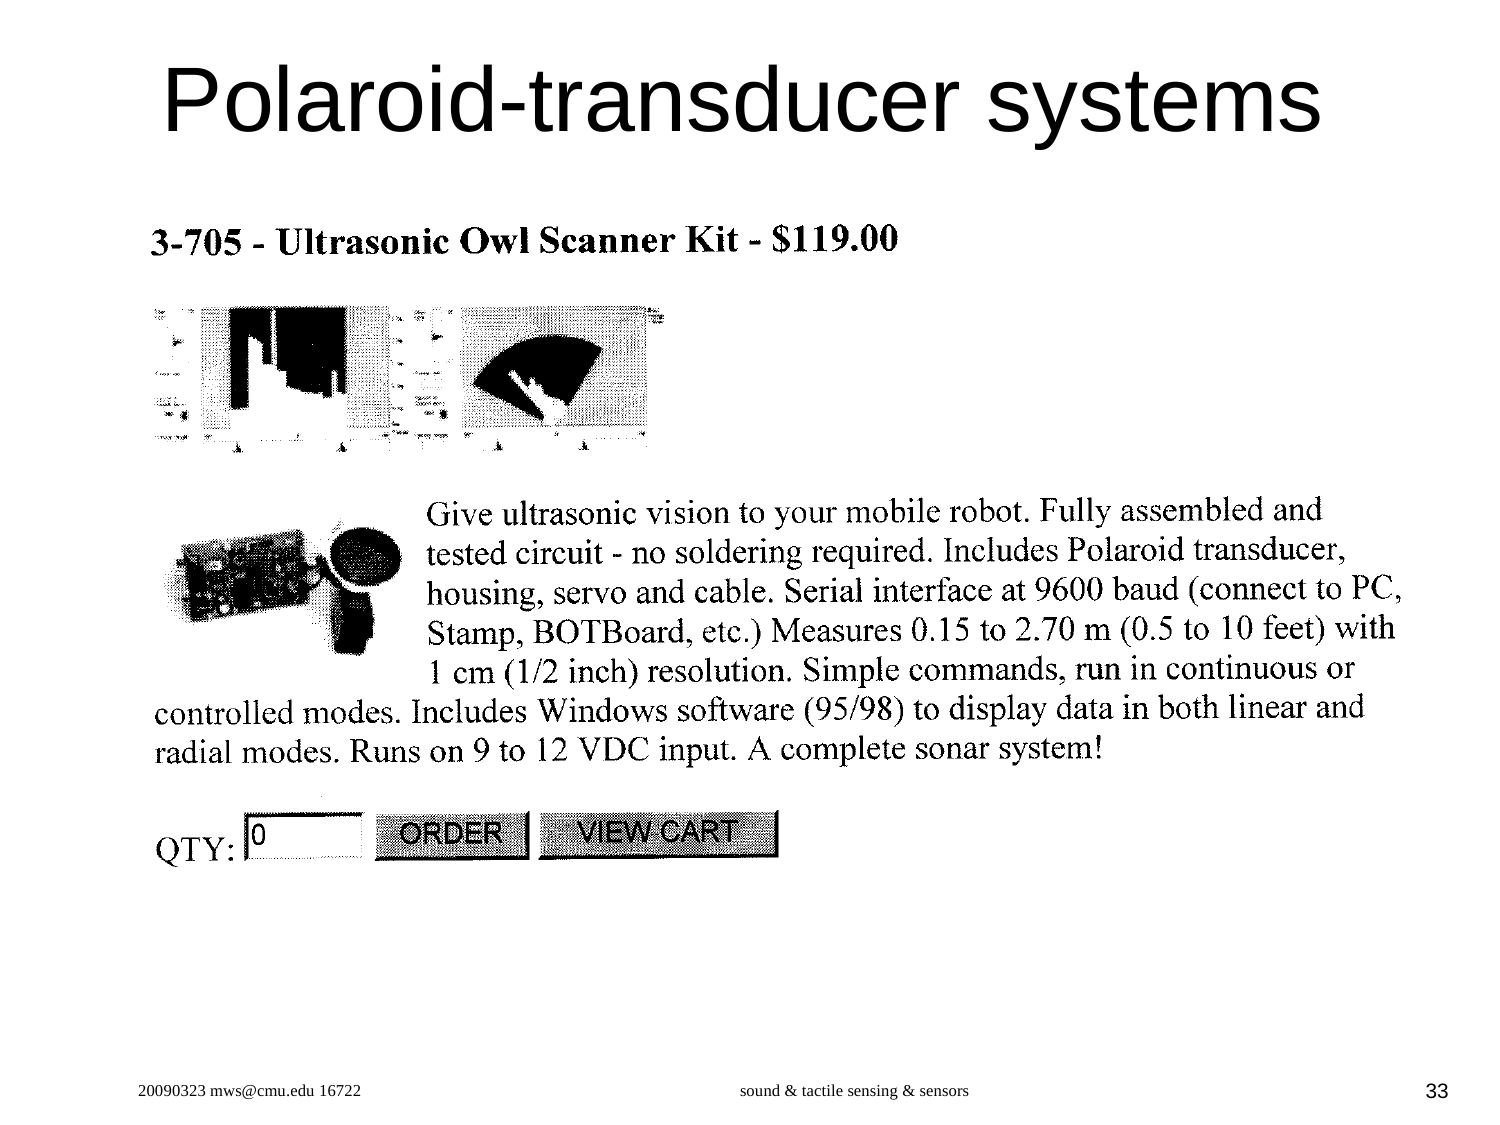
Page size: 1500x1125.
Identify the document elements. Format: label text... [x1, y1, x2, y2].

title Polaroid-transducer systems [99, 37, 1413, 163]
picture [150, 224, 1401, 867]
